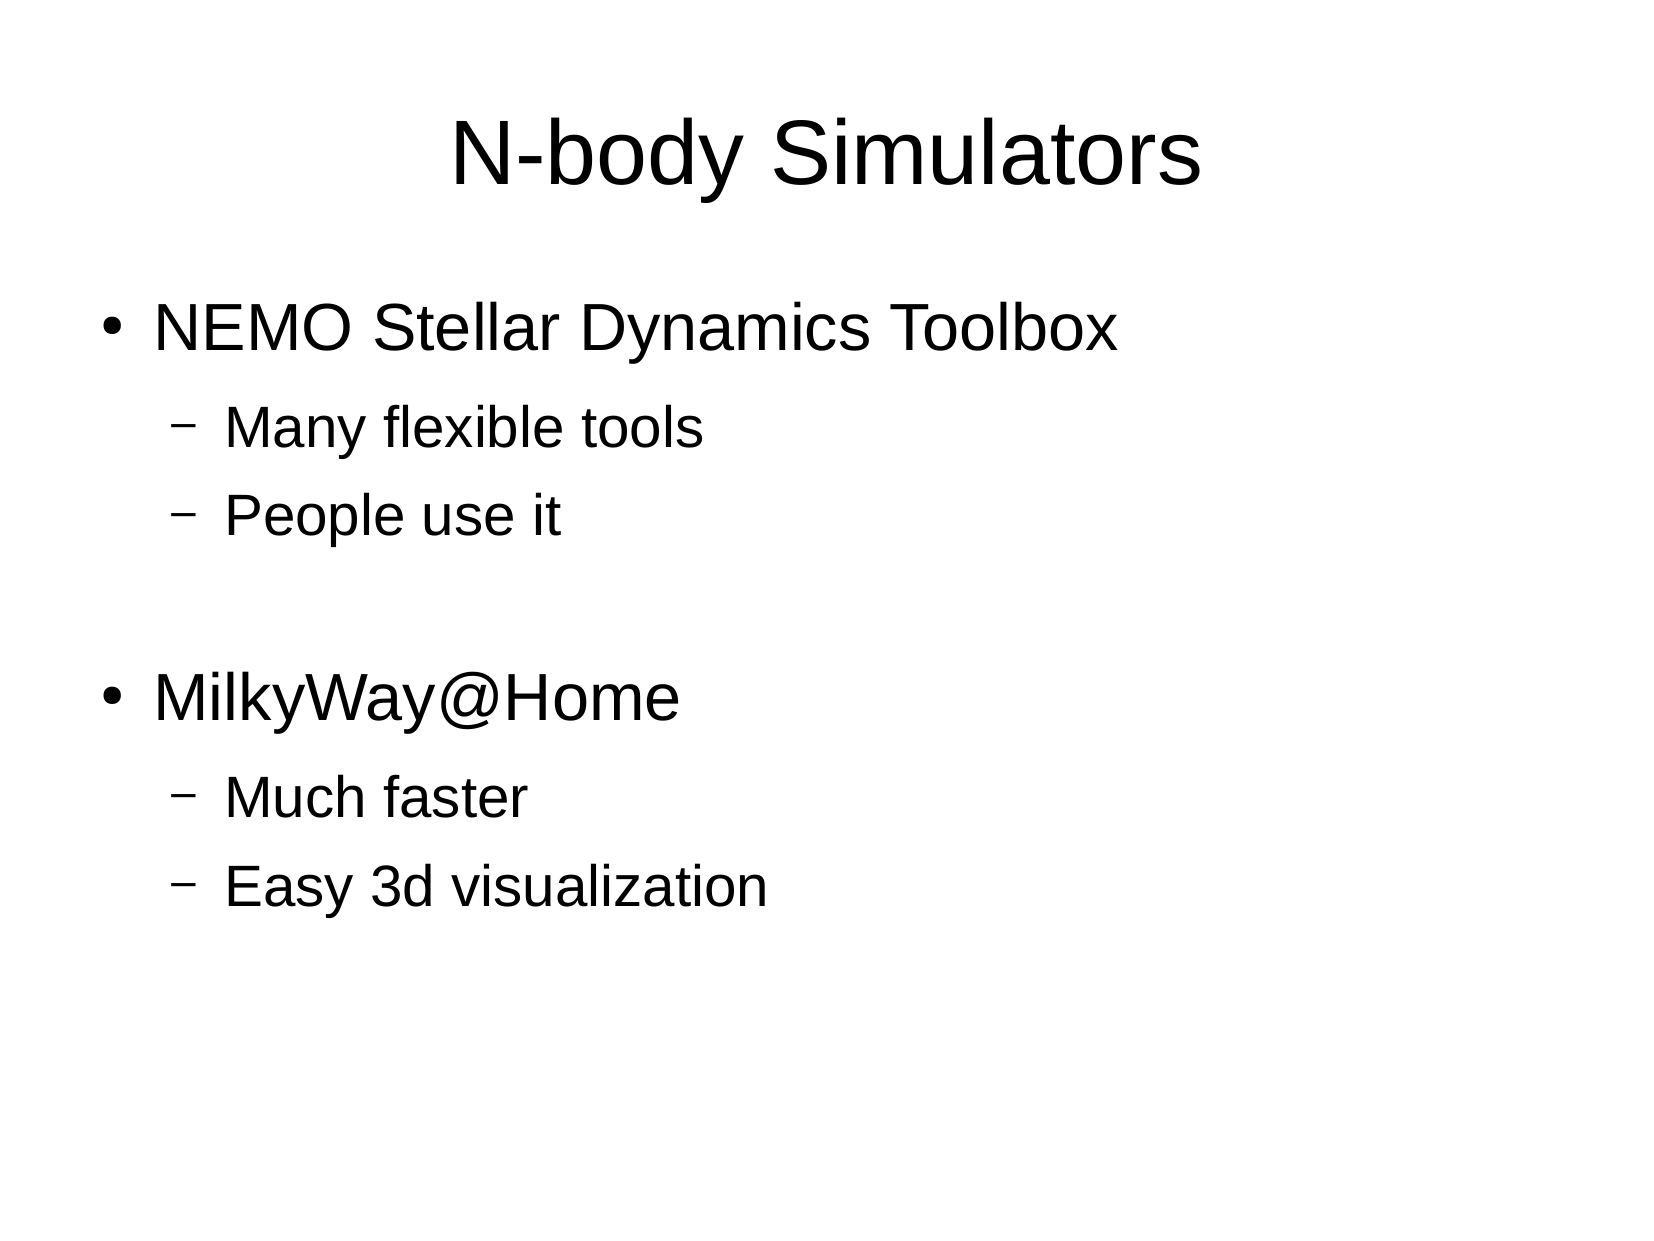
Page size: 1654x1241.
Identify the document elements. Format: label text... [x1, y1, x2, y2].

list NEMO Stellar Dynamics Toolbox Many flexible tools People use it MilkyWay@Home Much faster Easy 3d visualization [82, 290, 1538, 1010]
title N-body Simulators [82, 49, 1571, 257]
